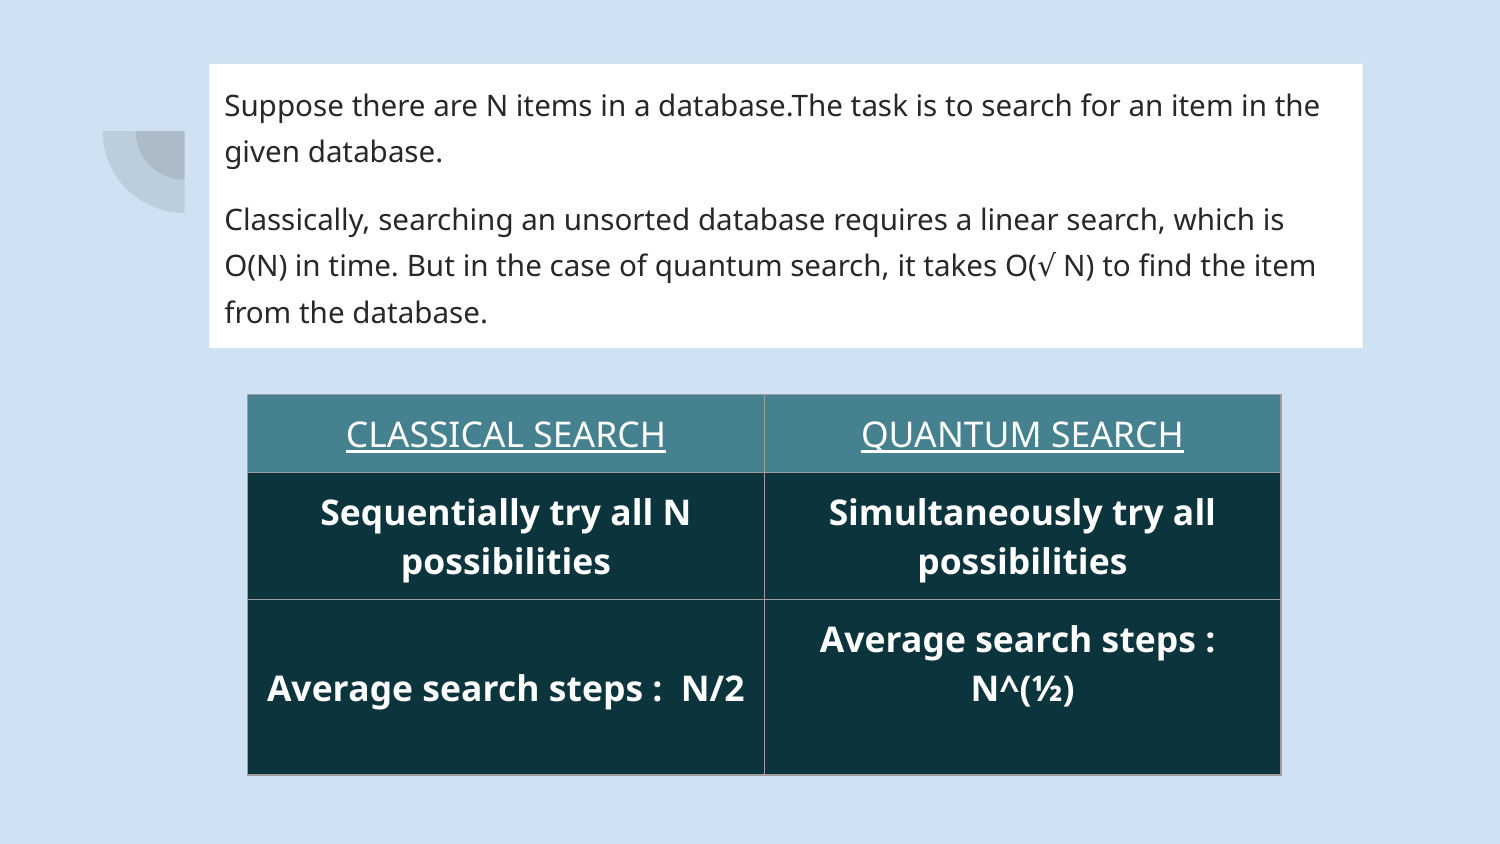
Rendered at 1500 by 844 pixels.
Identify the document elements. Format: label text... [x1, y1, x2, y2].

list Suppose there are N items in a database.The task is to search for an item in the given database. Classically, searching an unsorted database requires a linear search, which is O(N) in time. But in the case of quantum search, it takes O(√ N) to find the item from the database. [209, 63, 1363, 349]
table_cell Simultaneously try all possibilities [765, 473, 1280, 599]
table_cell Average search steps : N^(½) [765, 600, 1280, 774]
table_cell Sequentially try all N possibilities [248, 473, 764, 599]
table_header QUANTUM SEARCH [765, 395, 1280, 472]
table_cell Average search steps : N/2 [248, 600, 764, 774]
table_header CLASSICAL SEARCH [248, 395, 764, 472]
